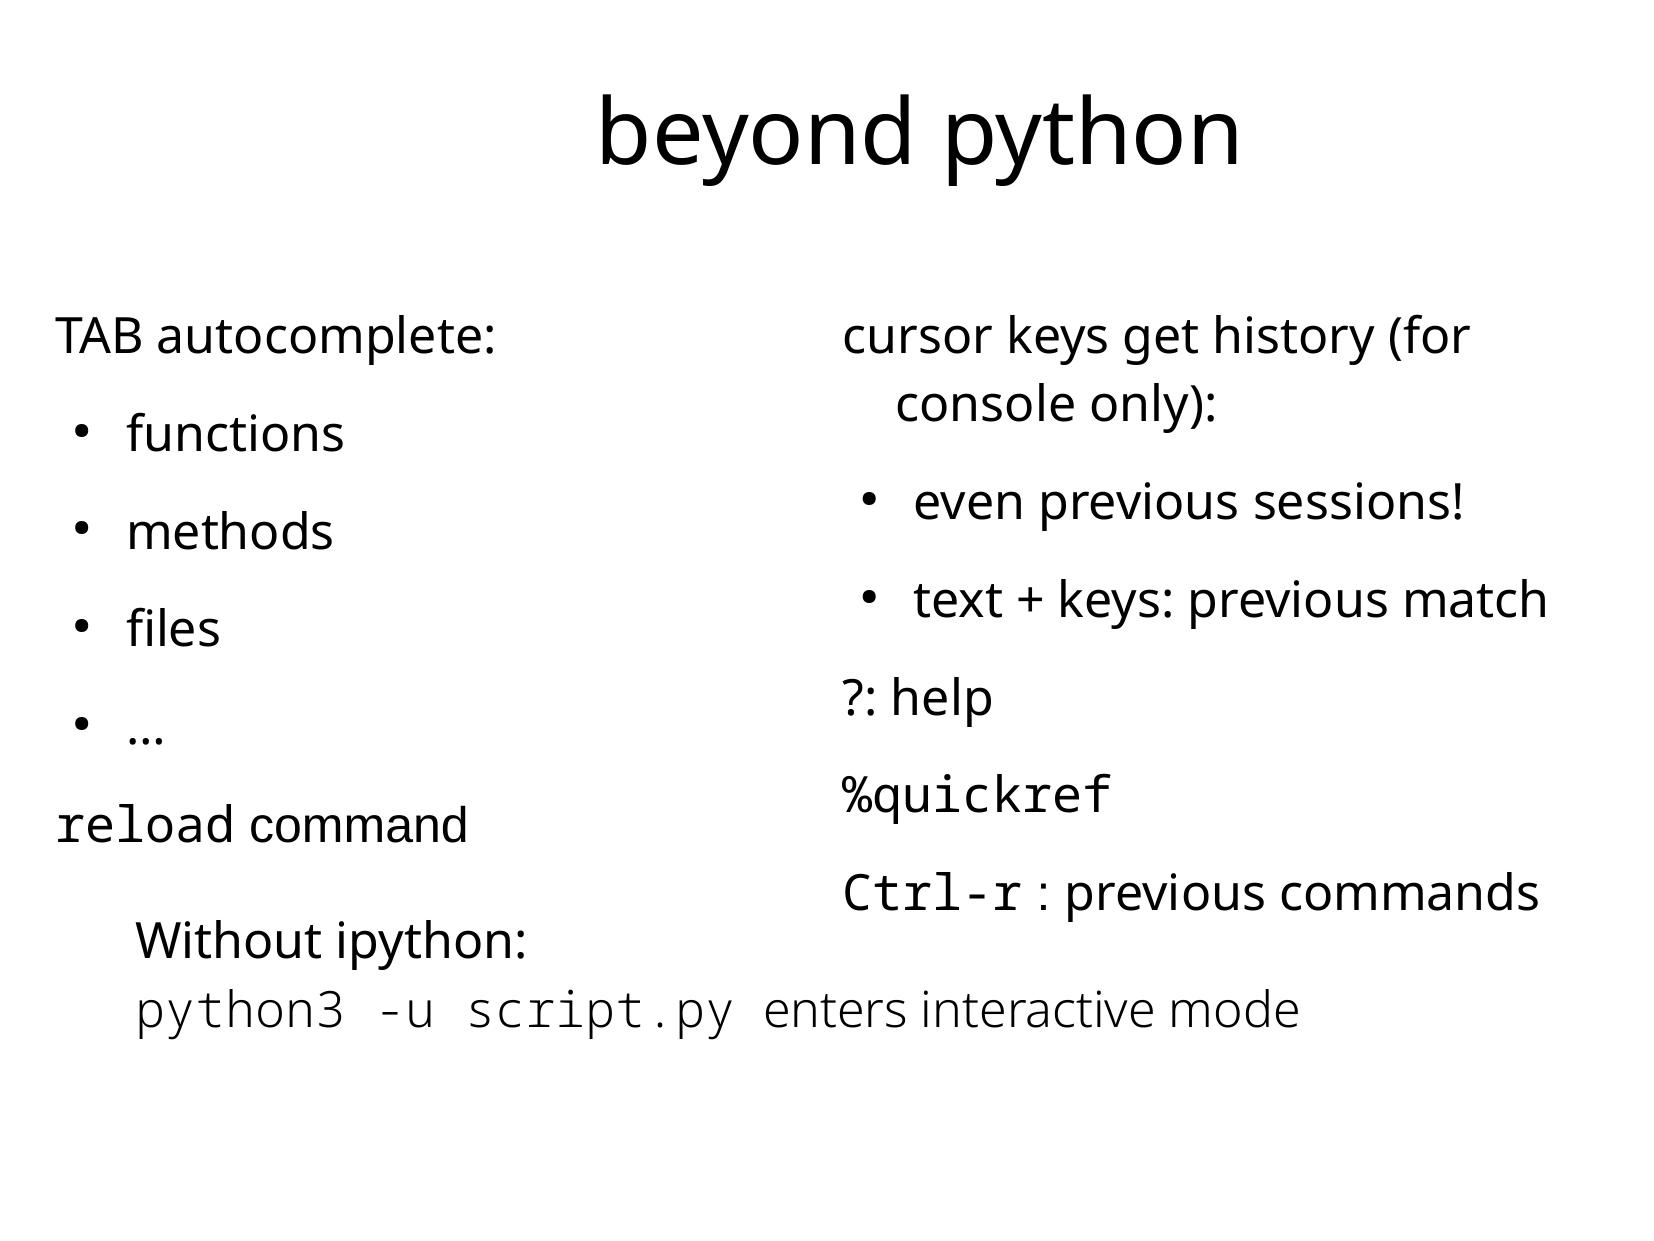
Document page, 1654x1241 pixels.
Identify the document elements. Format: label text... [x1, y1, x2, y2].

list TAB autocomplete: functions methods files … reload command [37, 300, 805, 1104]
title beyond python [270, 25, 1571, 233]
list cursor keys get history (for console only): even previous sessions! text + keys: previous match ?: help %quickref Ctrl-r : previous commands [825, 300, 1593, 1104]
text_box Without ipython: python3 -u script.py enters interactive mode [120, 897, 1225, 1182]
